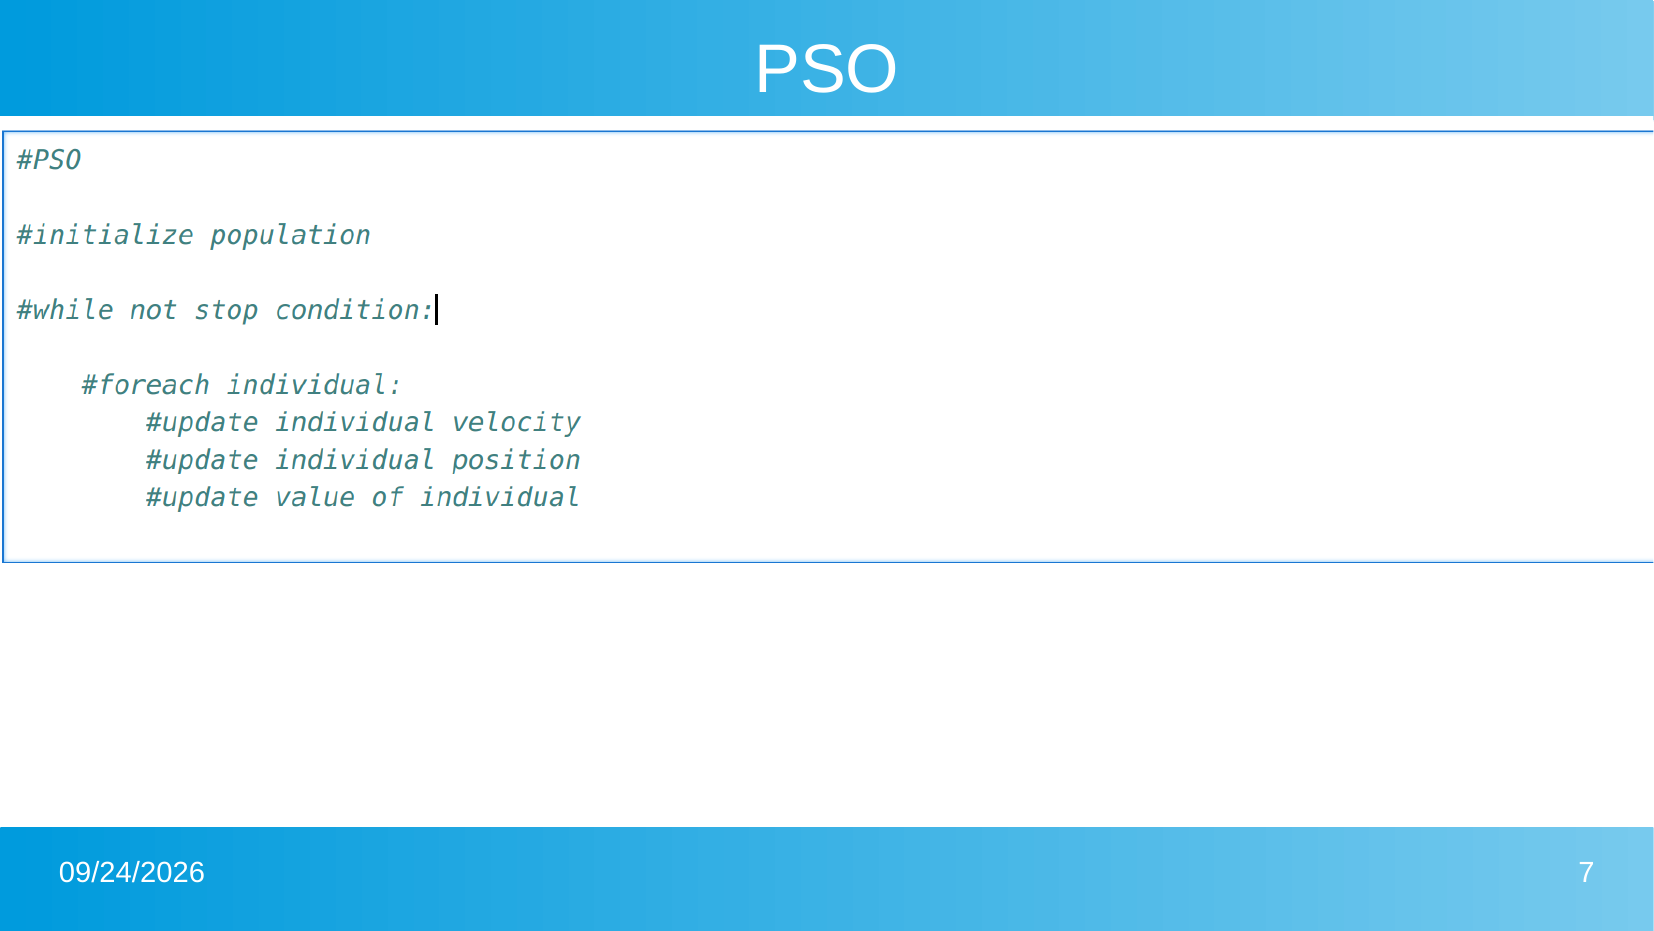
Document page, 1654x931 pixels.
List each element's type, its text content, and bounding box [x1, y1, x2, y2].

picture [0, 1, 1654, 563]
title PSO [59, 29, 1595, 108]
